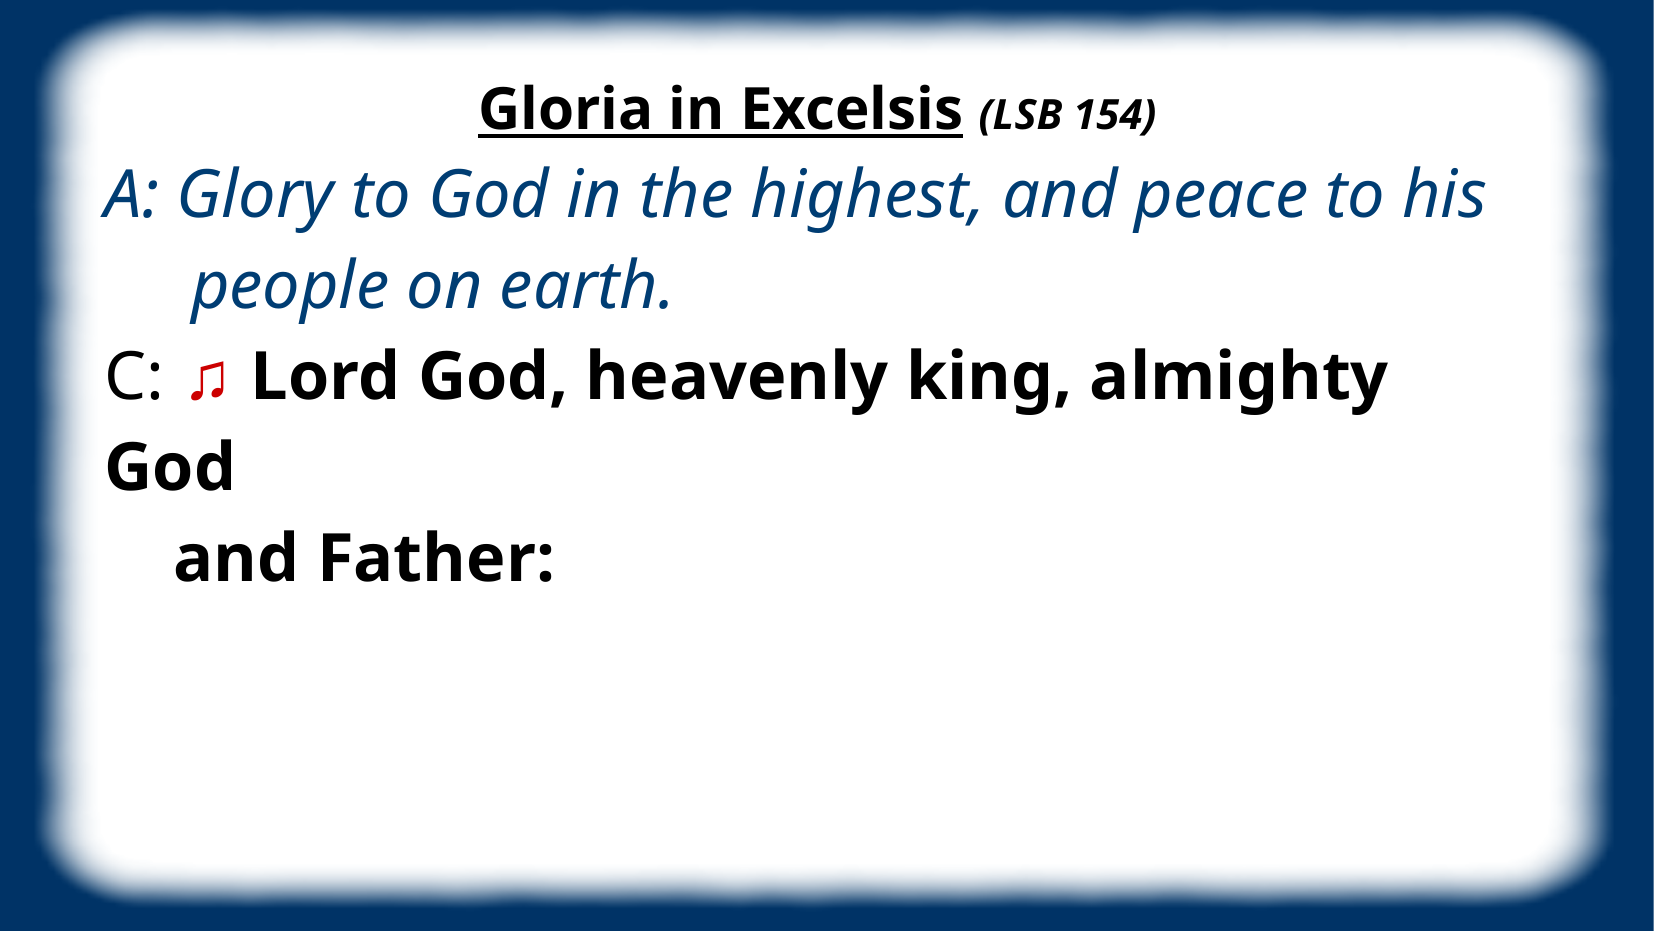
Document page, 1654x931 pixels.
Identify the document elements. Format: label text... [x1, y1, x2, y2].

picture [0, 0, 1654, 931]
text_box Gloria in Excelsis (LSB 154) A: Glory to God in the highest, and peace to his people on earth. C: ♫ Lord God, heavenly king, almighty God and Father: [90, 60, 1546, 508]
